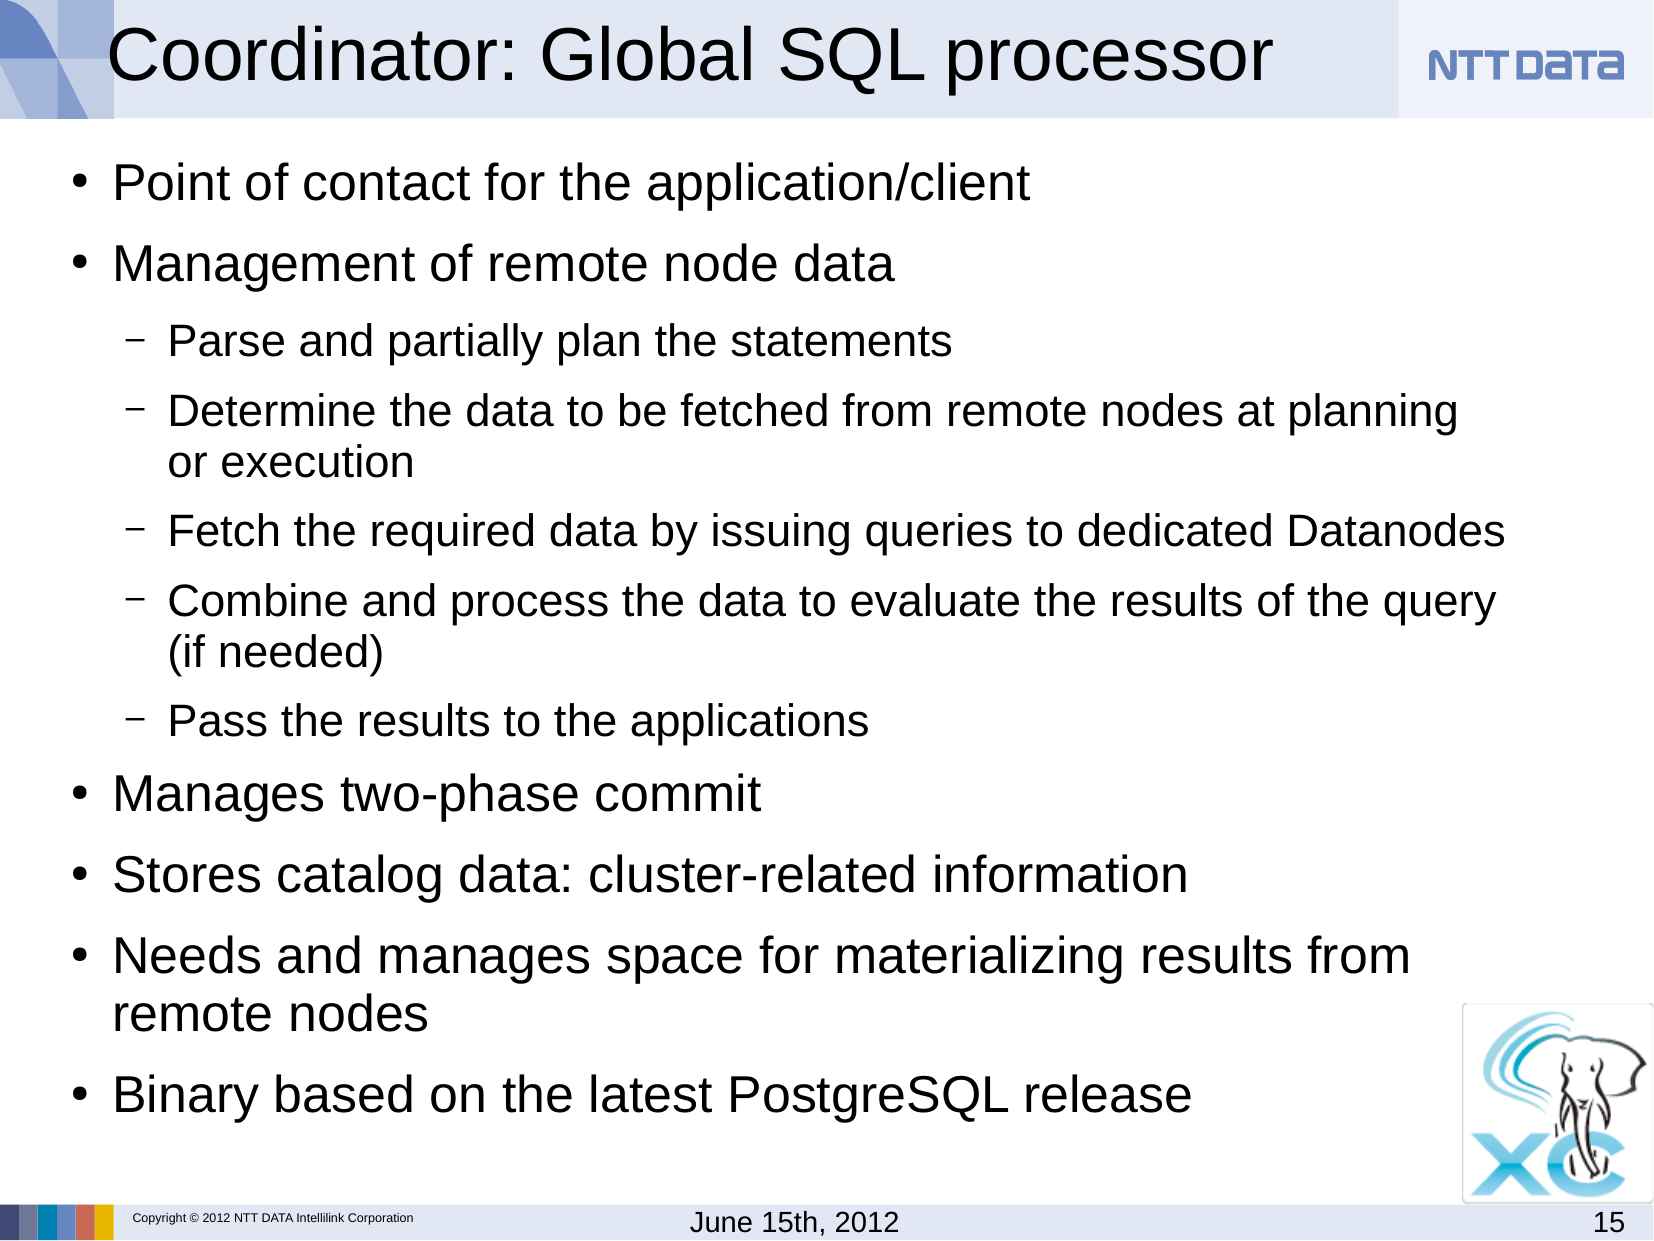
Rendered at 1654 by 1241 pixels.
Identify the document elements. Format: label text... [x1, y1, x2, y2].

list Point of contact for the application/client Management of remote node data Parse and partially plan the statements Determine the data to be fetched from remote nodes at planning or execution Fetch the required data by issuing queries to dedicated Datanodes Combine and process the data to evaluate the results of the query (if needed) Pass the results to the applications Manages two-phase commit Stores catalog data: cluster-related information Needs and manages space for materializing results from remote nodes Binary based on the latest PostgreSQL release [56, 153, 1512, 1182]
picture [0, 0, 114, 119]
picture [1429, 50, 1624, 80]
title Coordinator: Global SQL processor [106, 12, 1399, 97]
picture [1462, 1003, 1654, 1204]
